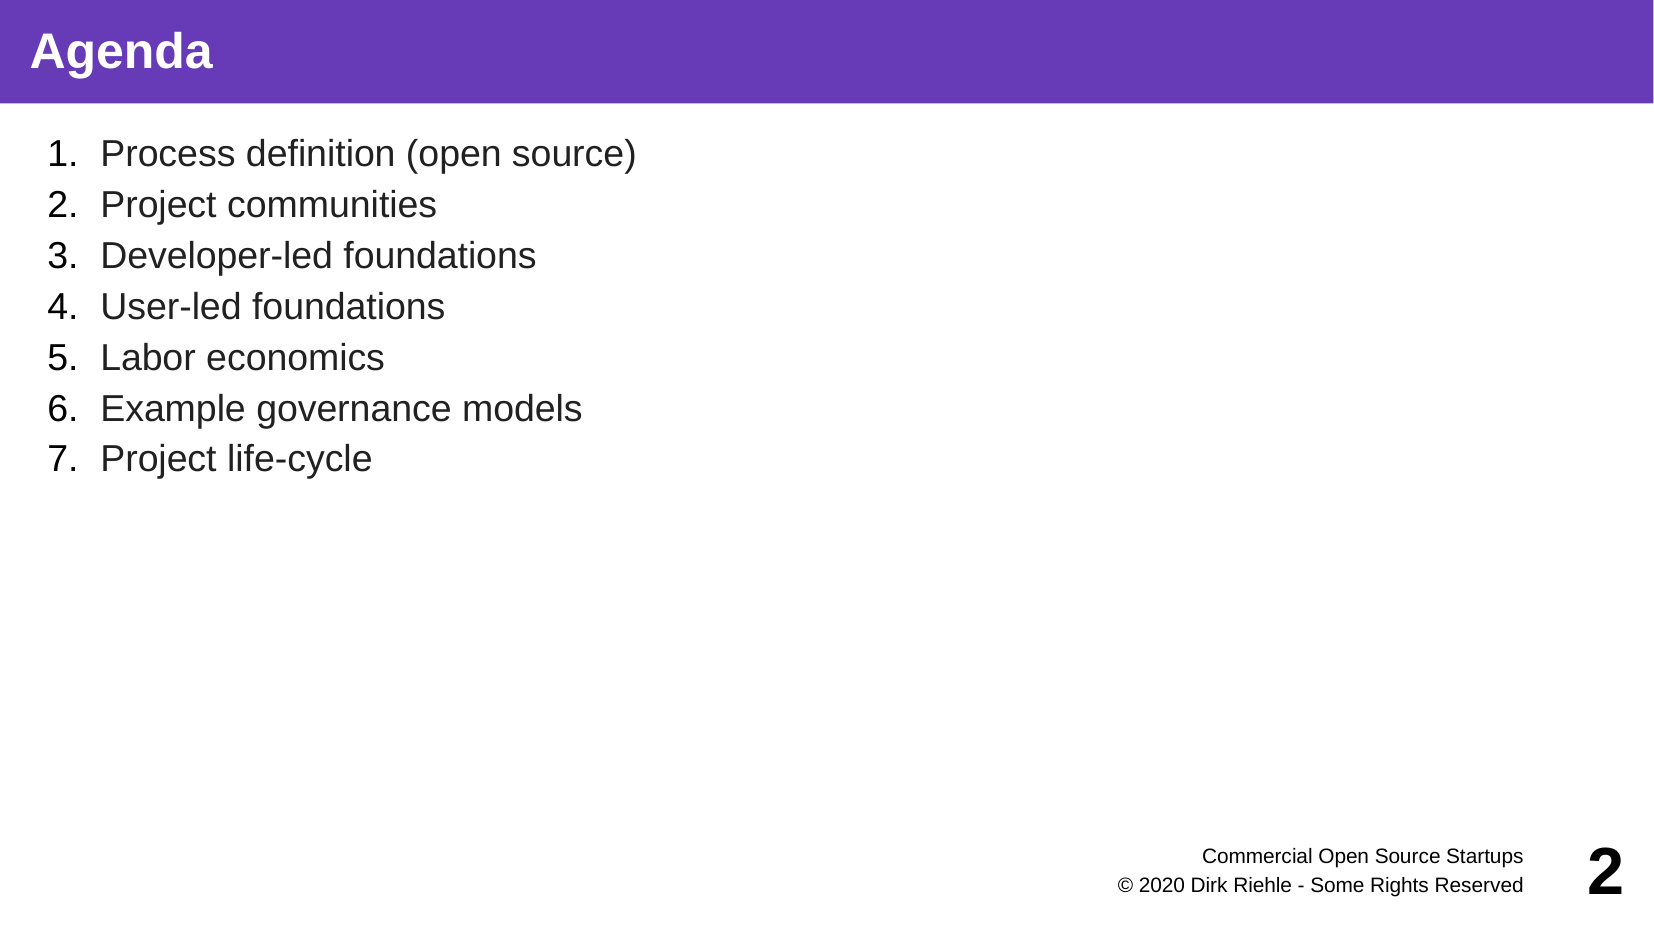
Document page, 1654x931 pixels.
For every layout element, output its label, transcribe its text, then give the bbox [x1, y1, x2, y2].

list Process definition (open source) Project communities Developer-led foundations User-led foundations Labor economics Example governance models Project life-cycle [29, 132, 1625, 813]
title Agenda [0, 0, 1654, 104]
